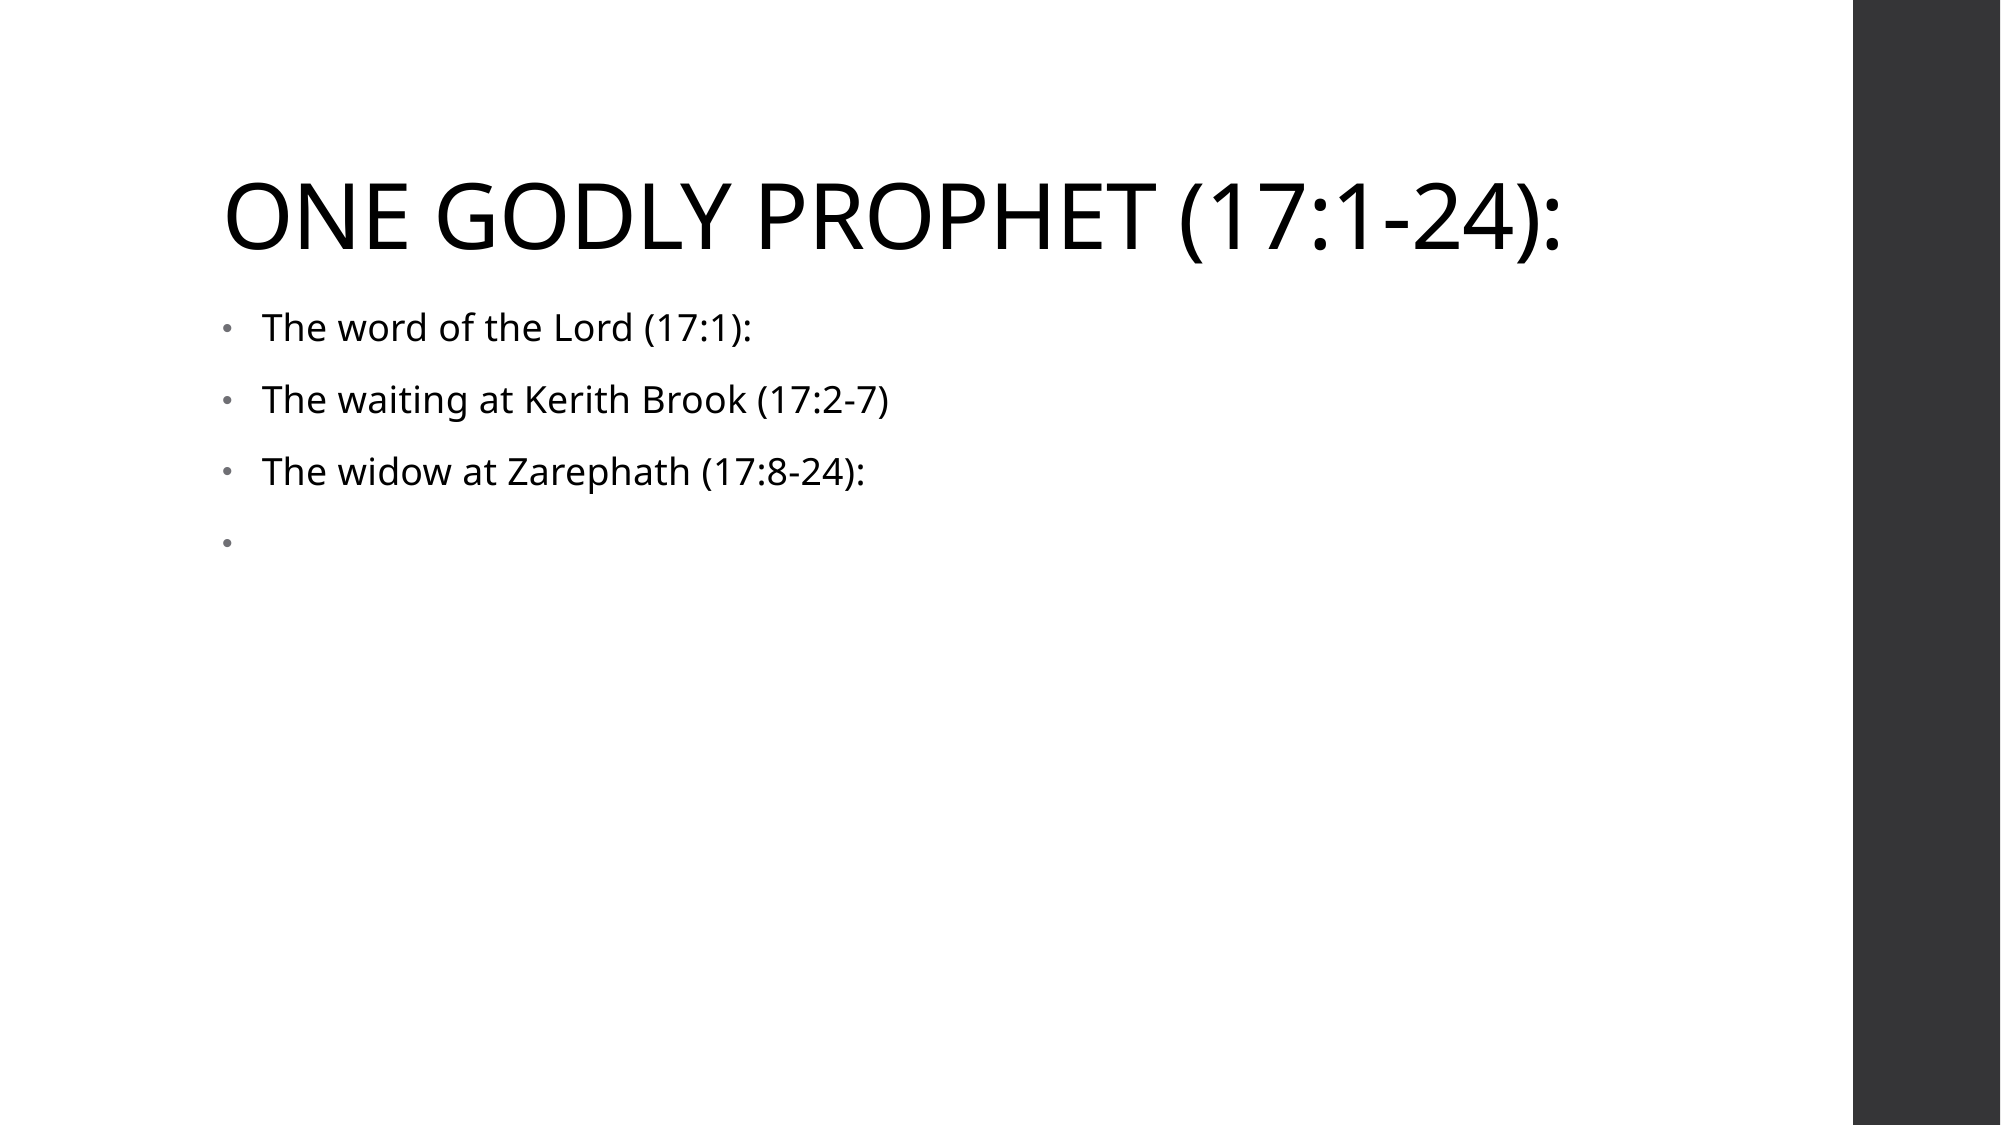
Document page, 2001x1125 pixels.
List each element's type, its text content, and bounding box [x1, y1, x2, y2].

list The word of the Lord (17:1): The waiting at Kerith Brook (17:2-7) The widow at Zarephath (17:8-24): [206, 299, 1617, 1014]
title ONE GODLY PROPHET (17:1-24): [206, 60, 1797, 278]
